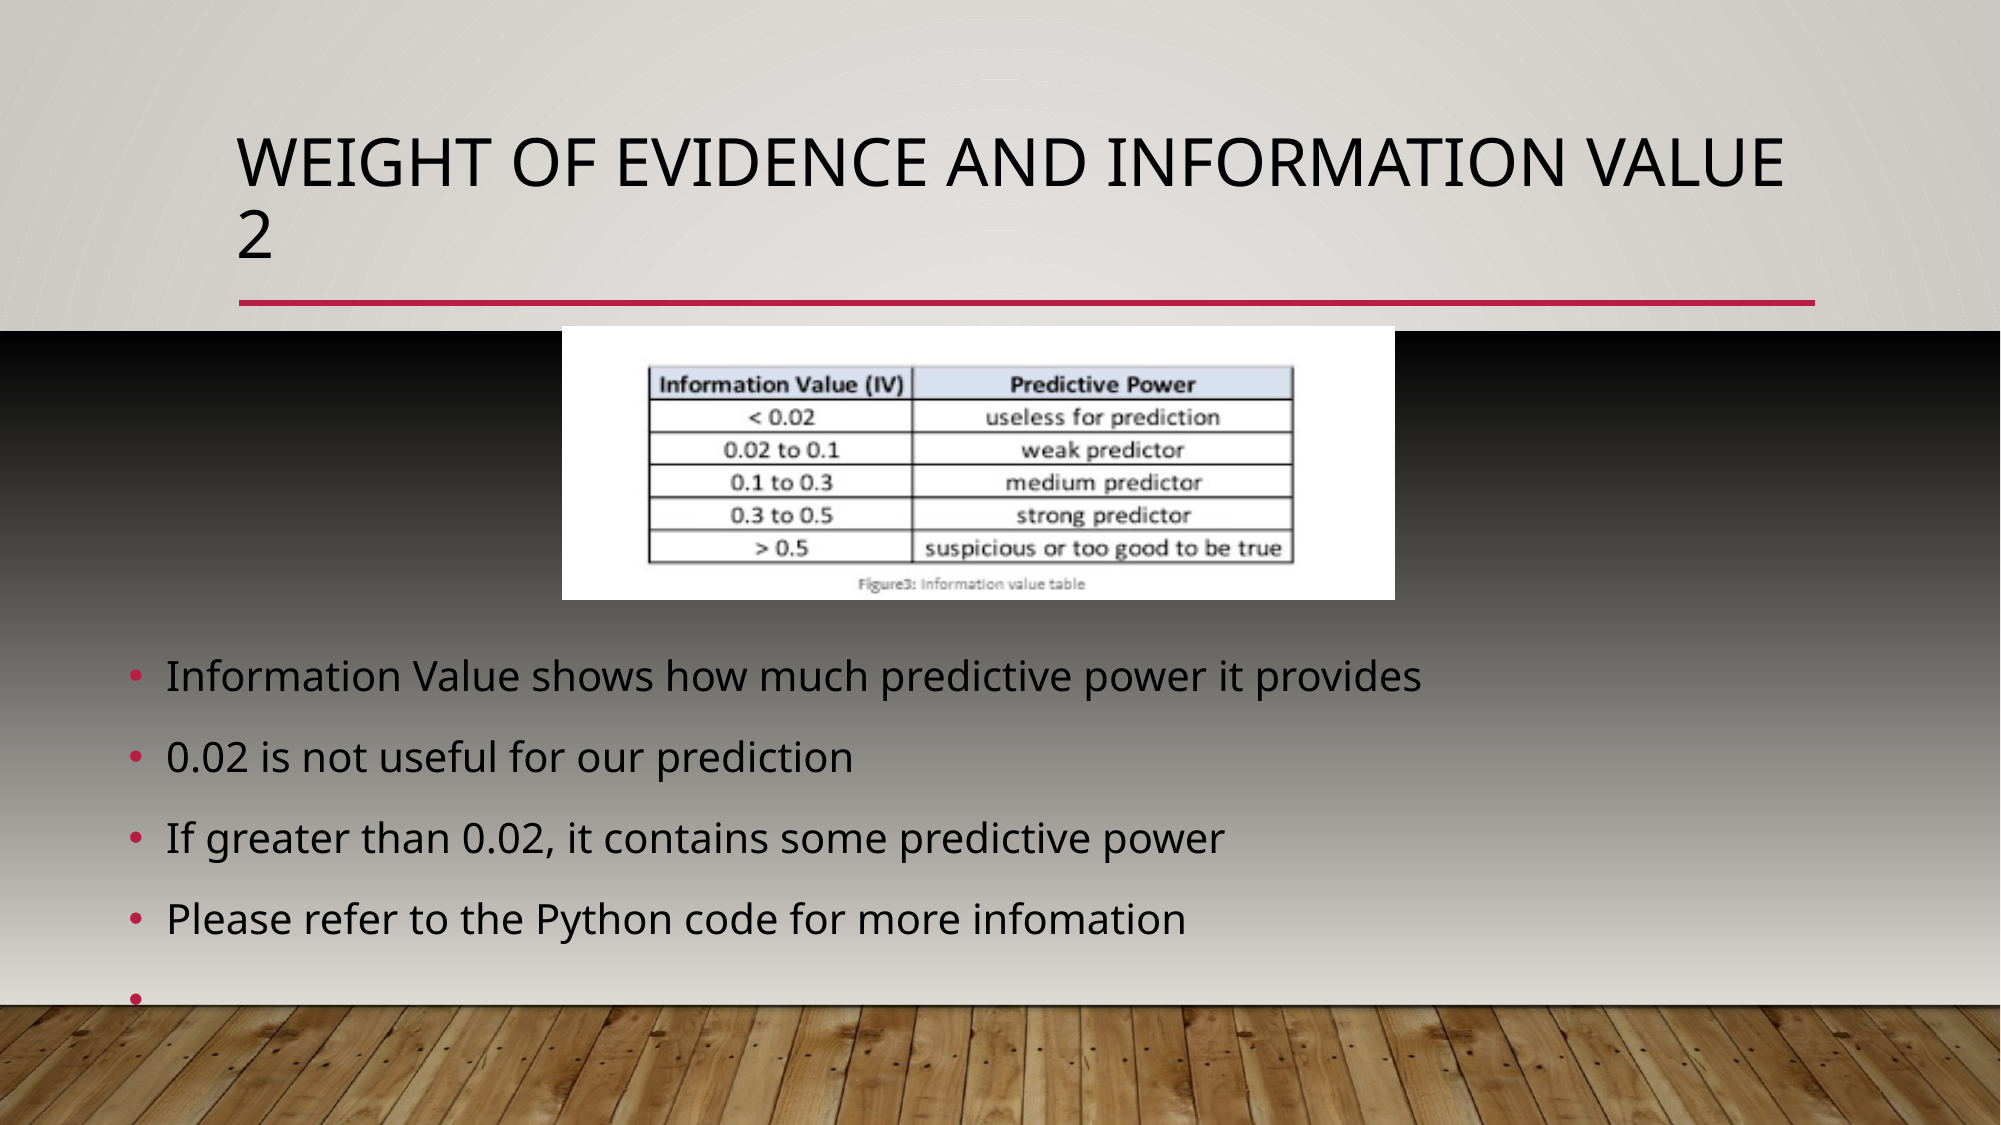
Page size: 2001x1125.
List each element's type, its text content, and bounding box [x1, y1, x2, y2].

picture [562, 326, 1395, 600]
title Weight of evidence and information value 2 [221, 121, 1831, 294]
list Information Value shows how much predictive power it provides 0.02 is not useful for our prediction If greater than 0.02, it contains some predictive power Please refer to the Python code for more infomation [113, 632, 1767, 1006]
